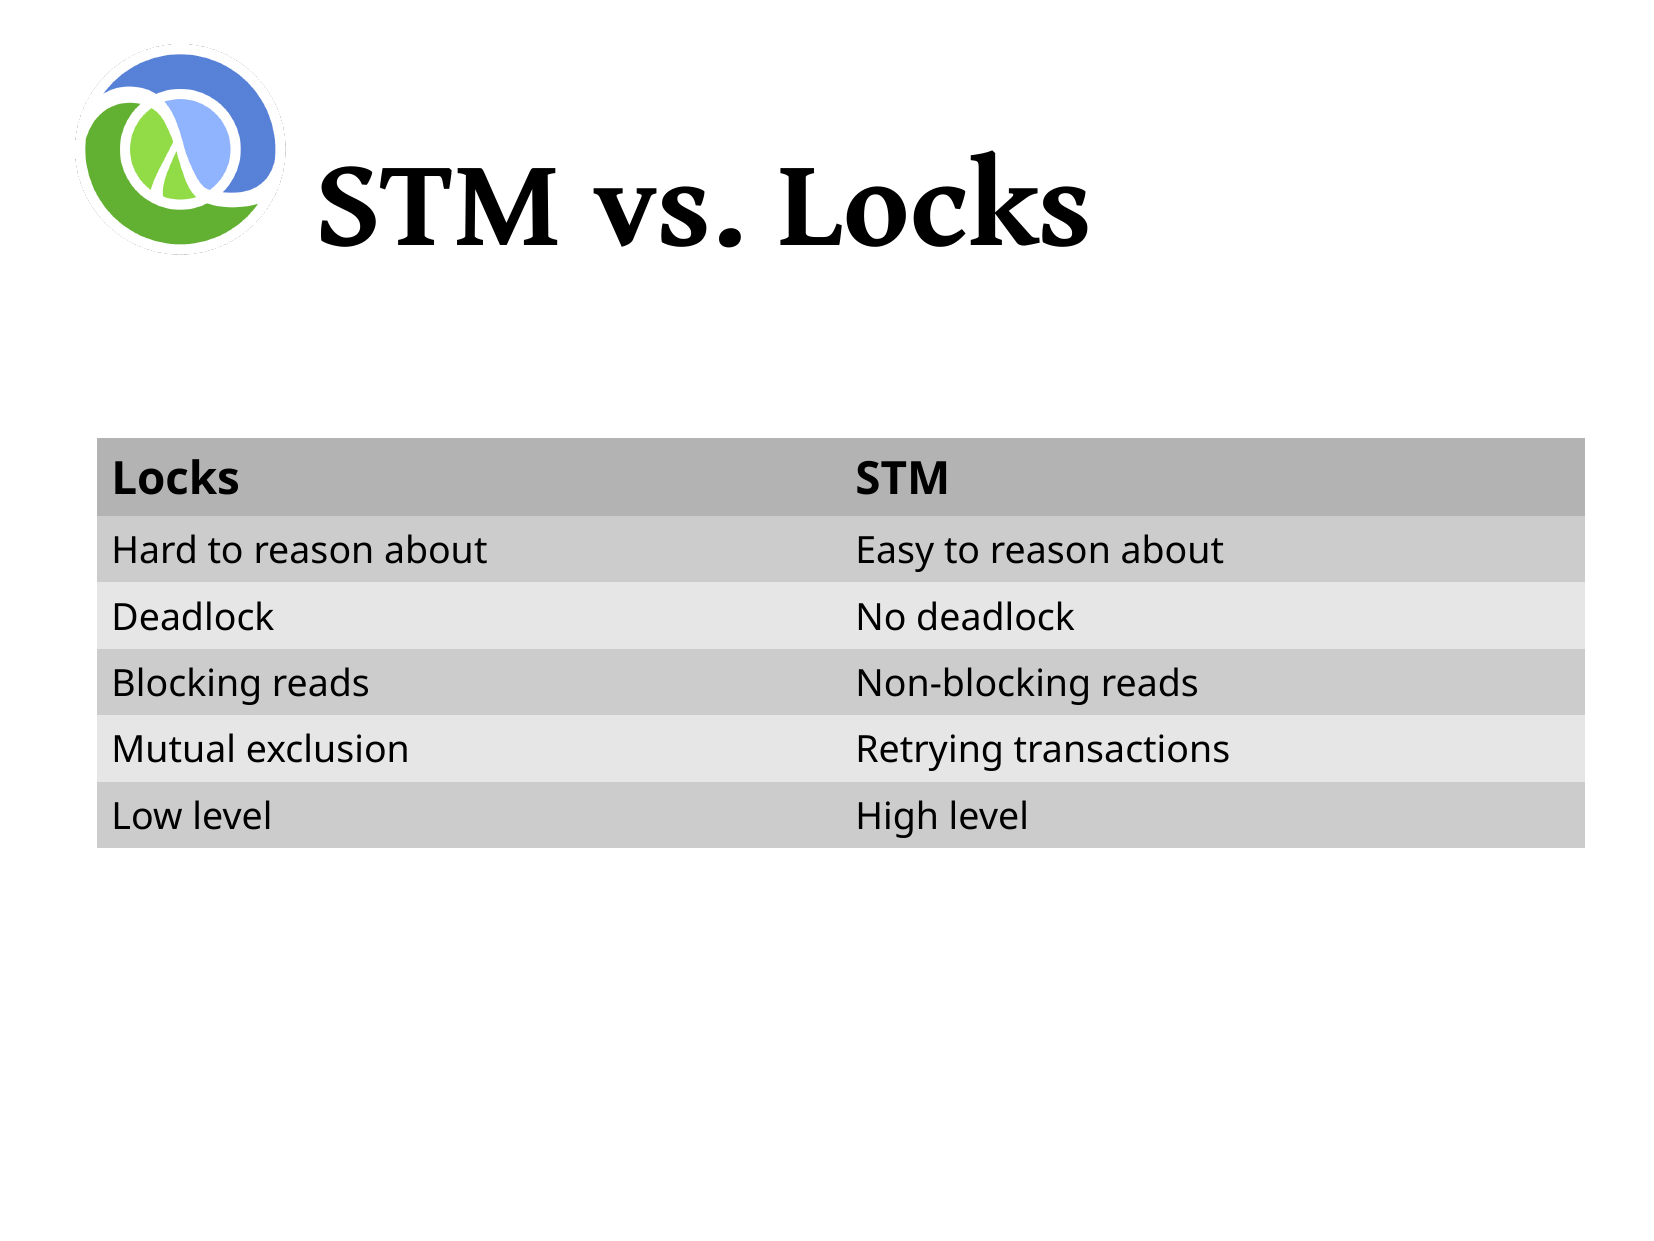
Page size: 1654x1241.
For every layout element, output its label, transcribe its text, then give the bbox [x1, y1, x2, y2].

table_cell Easy to reason about [841, 516, 1585, 582]
table_header Locks [97, 438, 841, 516]
picture [75, 44, 286, 255]
table_cell No deadlock [841, 582, 1585, 649]
title STM vs. Locks [315, 105, 1571, 313]
table_cell High level [841, 782, 1585, 848]
table_cell Low level [97, 782, 841, 848]
table_cell Hard to reason about [97, 516, 841, 582]
table_cell Mutual exclusion [97, 715, 841, 782]
table_cell Deadlock [97, 582, 841, 649]
table_cell Blocking reads [97, 649, 841, 715]
table_cell Retrying transactions [841, 715, 1585, 782]
table_cell Non-blocking reads [841, 649, 1585, 715]
table_header STM [841, 438, 1585, 516]
